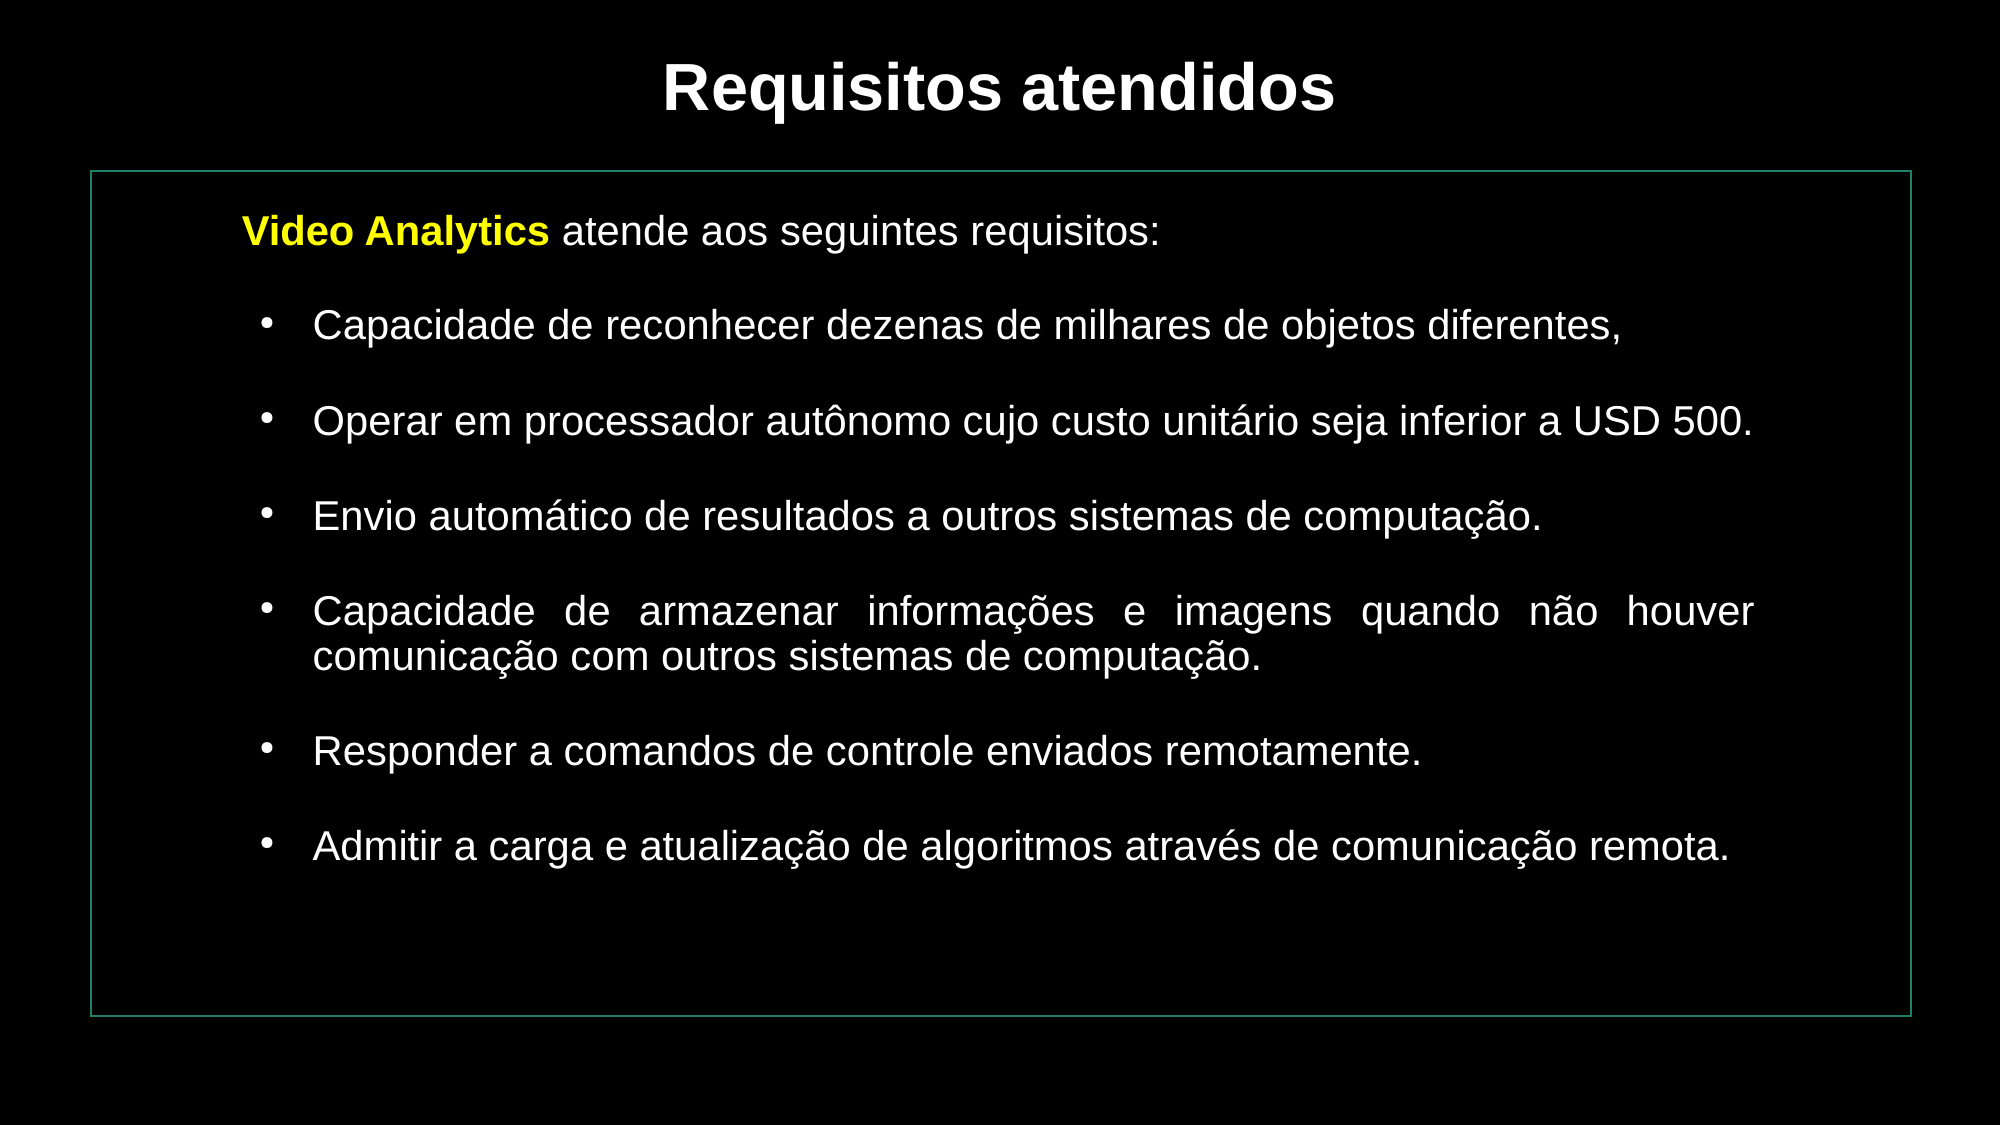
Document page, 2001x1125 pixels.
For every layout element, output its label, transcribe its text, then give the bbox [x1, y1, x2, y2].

list Video Analytics atende aos seguintes requisitos: Capacidade de reconhecer dezenas de milhares de objetos diferentes, Operar em processador autônomo cujo custo unitário seja inferior a USD 500. Envio automático de resultados a outros sistemas de computação. Capacidade de armazenar informações e imagens quando não houver comunicação com outros sistemas de computação. Responder a comandos de controle enviados remotamente. Admitir a carga e atualização de algoritmos através de comunicação remota. [226, 201, 1771, 939]
title Requisitos atendidos [0, 42, 2000, 136]
